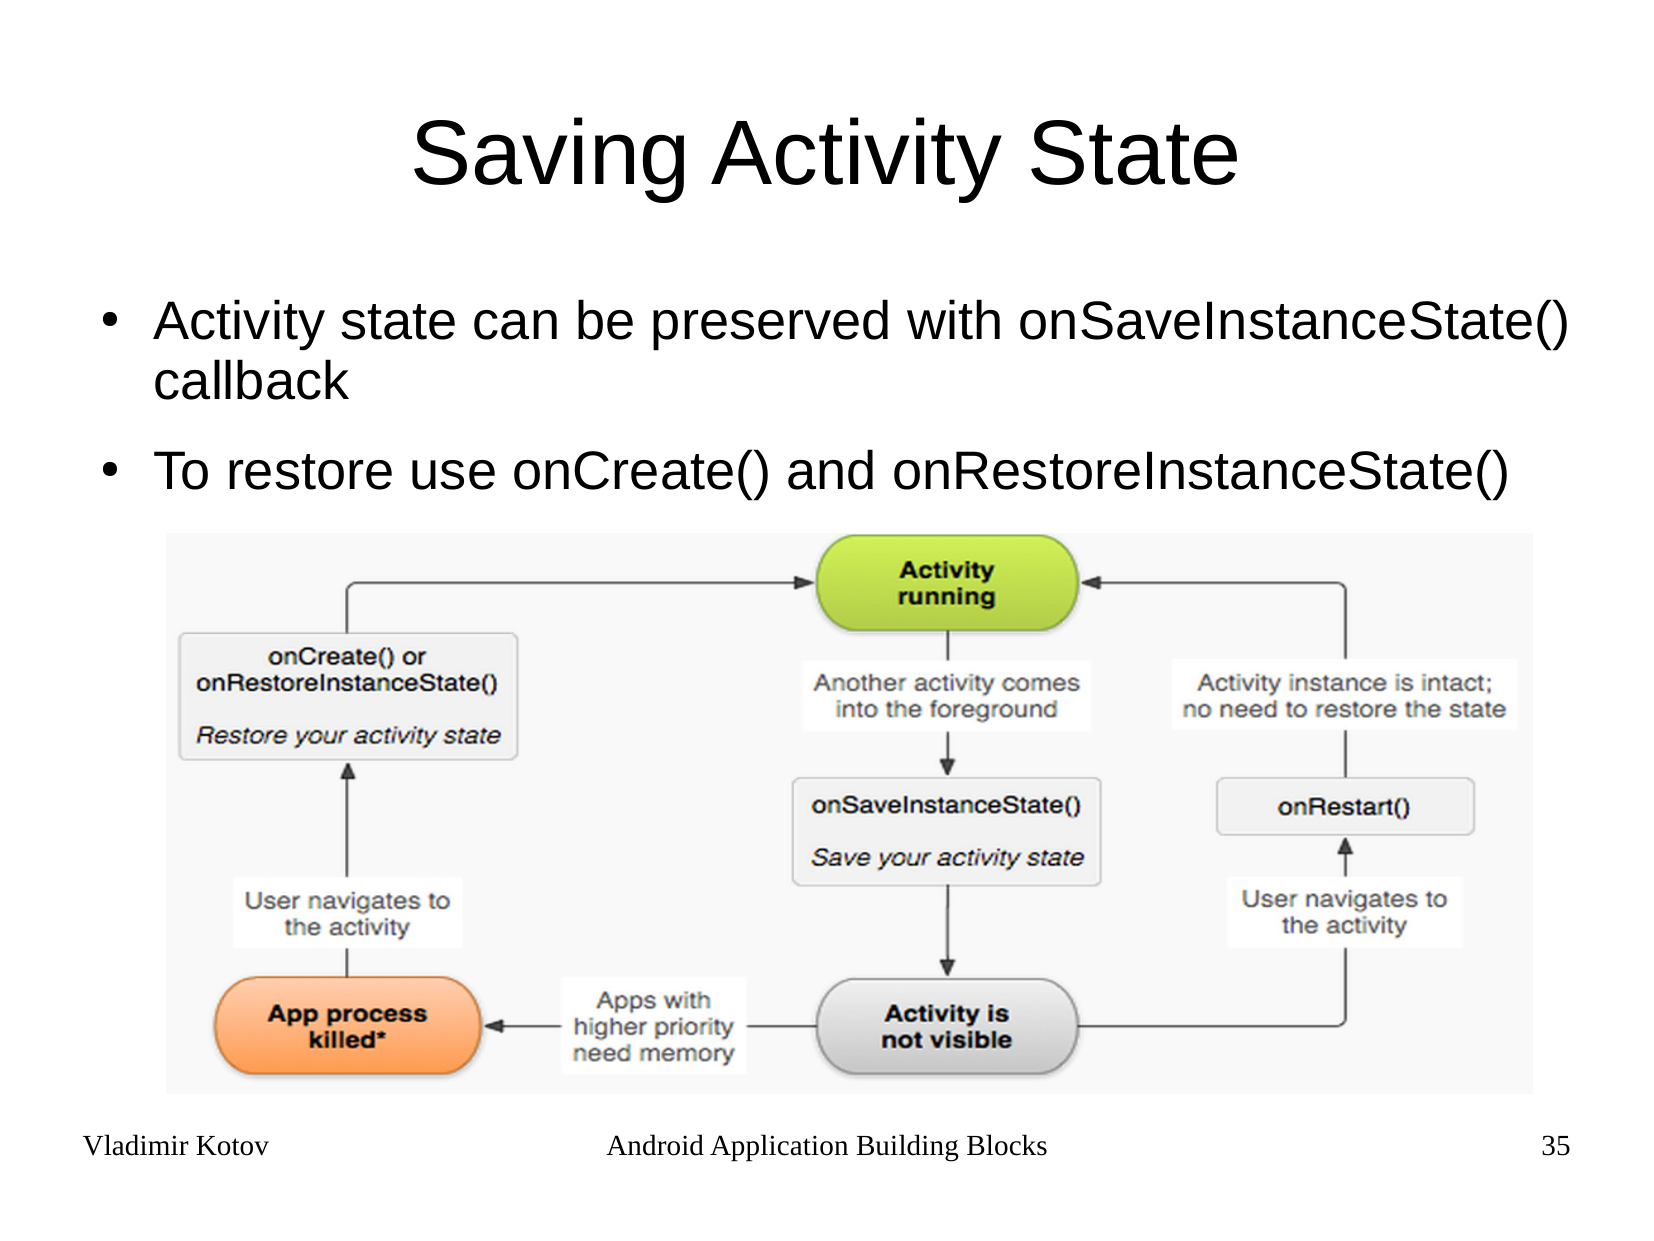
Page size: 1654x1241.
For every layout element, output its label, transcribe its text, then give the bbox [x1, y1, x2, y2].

list Activity state can be preserved with onSaveInstanceState() callback To restore use onCreate() and onRestoreInstanceState() [82, 290, 1579, 546]
title Saving Activity State [82, 49, 1571, 257]
picture [166, 546, 1533, 1094]
